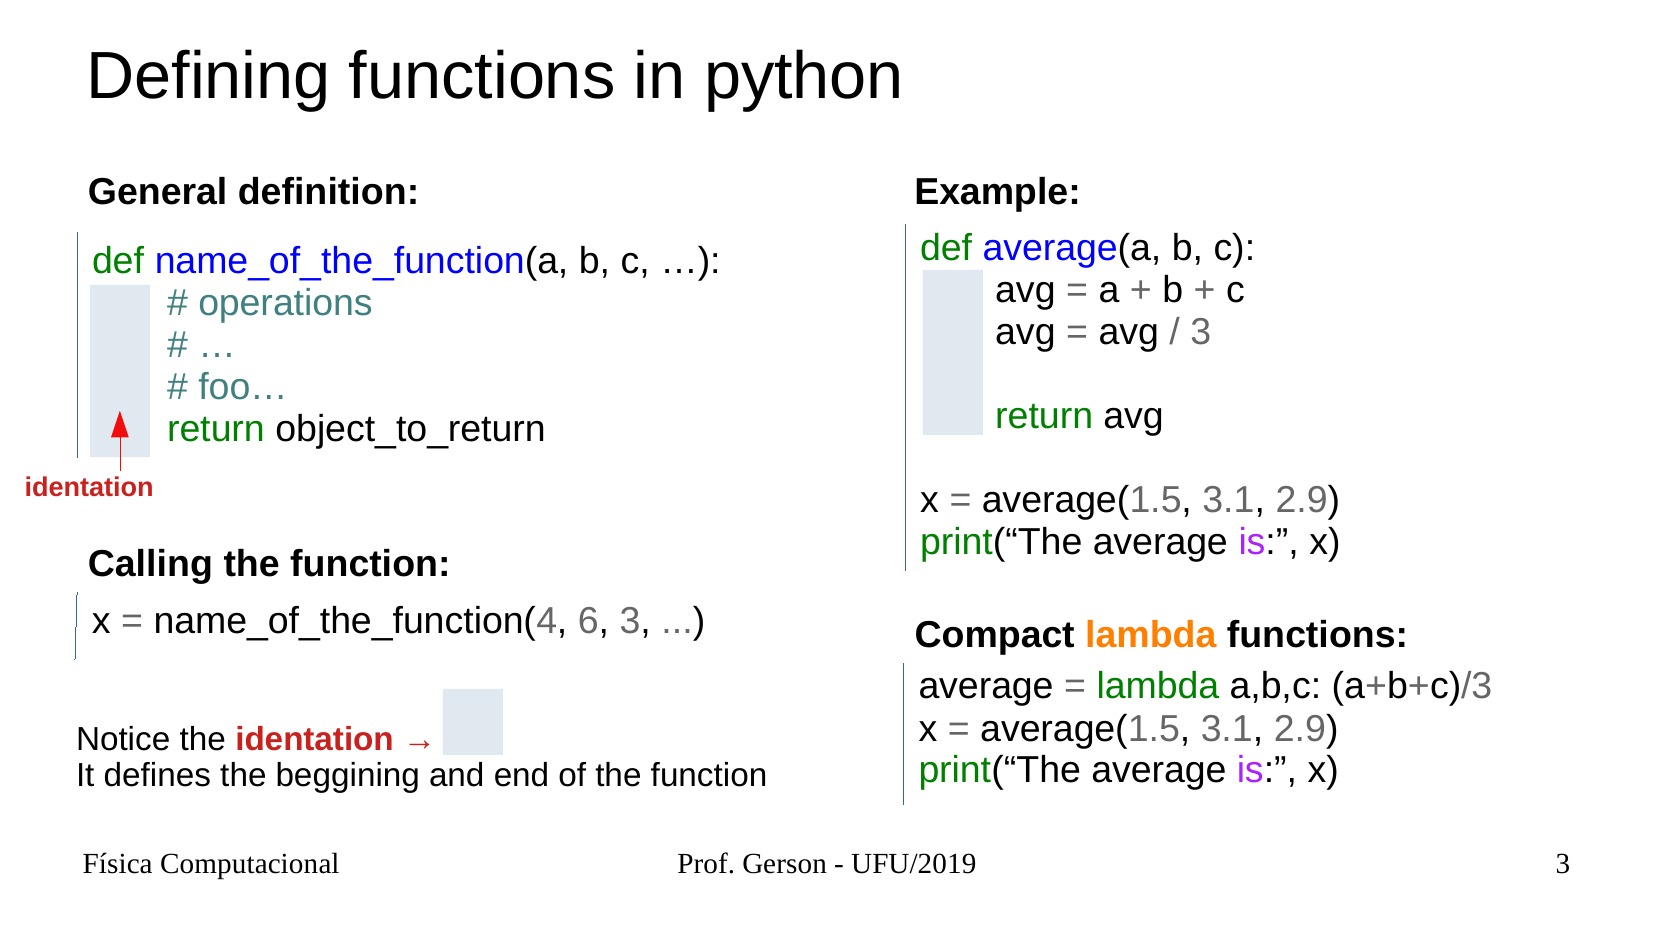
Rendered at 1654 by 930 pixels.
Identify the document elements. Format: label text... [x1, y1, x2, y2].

text_box [89, 284, 150, 458]
text_box Example: [899, 163, 1096, 220]
text_box average = lambda a,b,c: (a+b+c)/3 x = average(1.5, 3.1, 2.9) print(“The average is:”, x) [903, 657, 1591, 841]
text_box x = name_of_the_function(4, 6, 3, ...) [77, 592, 781, 692]
text_box [442, 688, 503, 755]
text_box [922, 269, 983, 435]
text_box Compact lambda functions: [899, 606, 1508, 705]
text_box Calling the function: [73, 535, 466, 634]
text_box Defining functions in python [71, 31, 920, 121]
text_box def name_of_the_function(a, b, c, …): # operations # … # foo… return object_to_return [77, 232, 796, 500]
text_box def average(a, b, c): avg = a + b + c avg = avg / 3 return avg x = average(1.5, 3.1, 2.9) print(“The average is:”, x) [905, 219, 1356, 606]
text_box General definition: [73, 163, 468, 262]
text_box Notice the identation → It defines the beggining and end of the function [61, 712, 811, 839]
text_box identation [9, 464, 180, 511]
